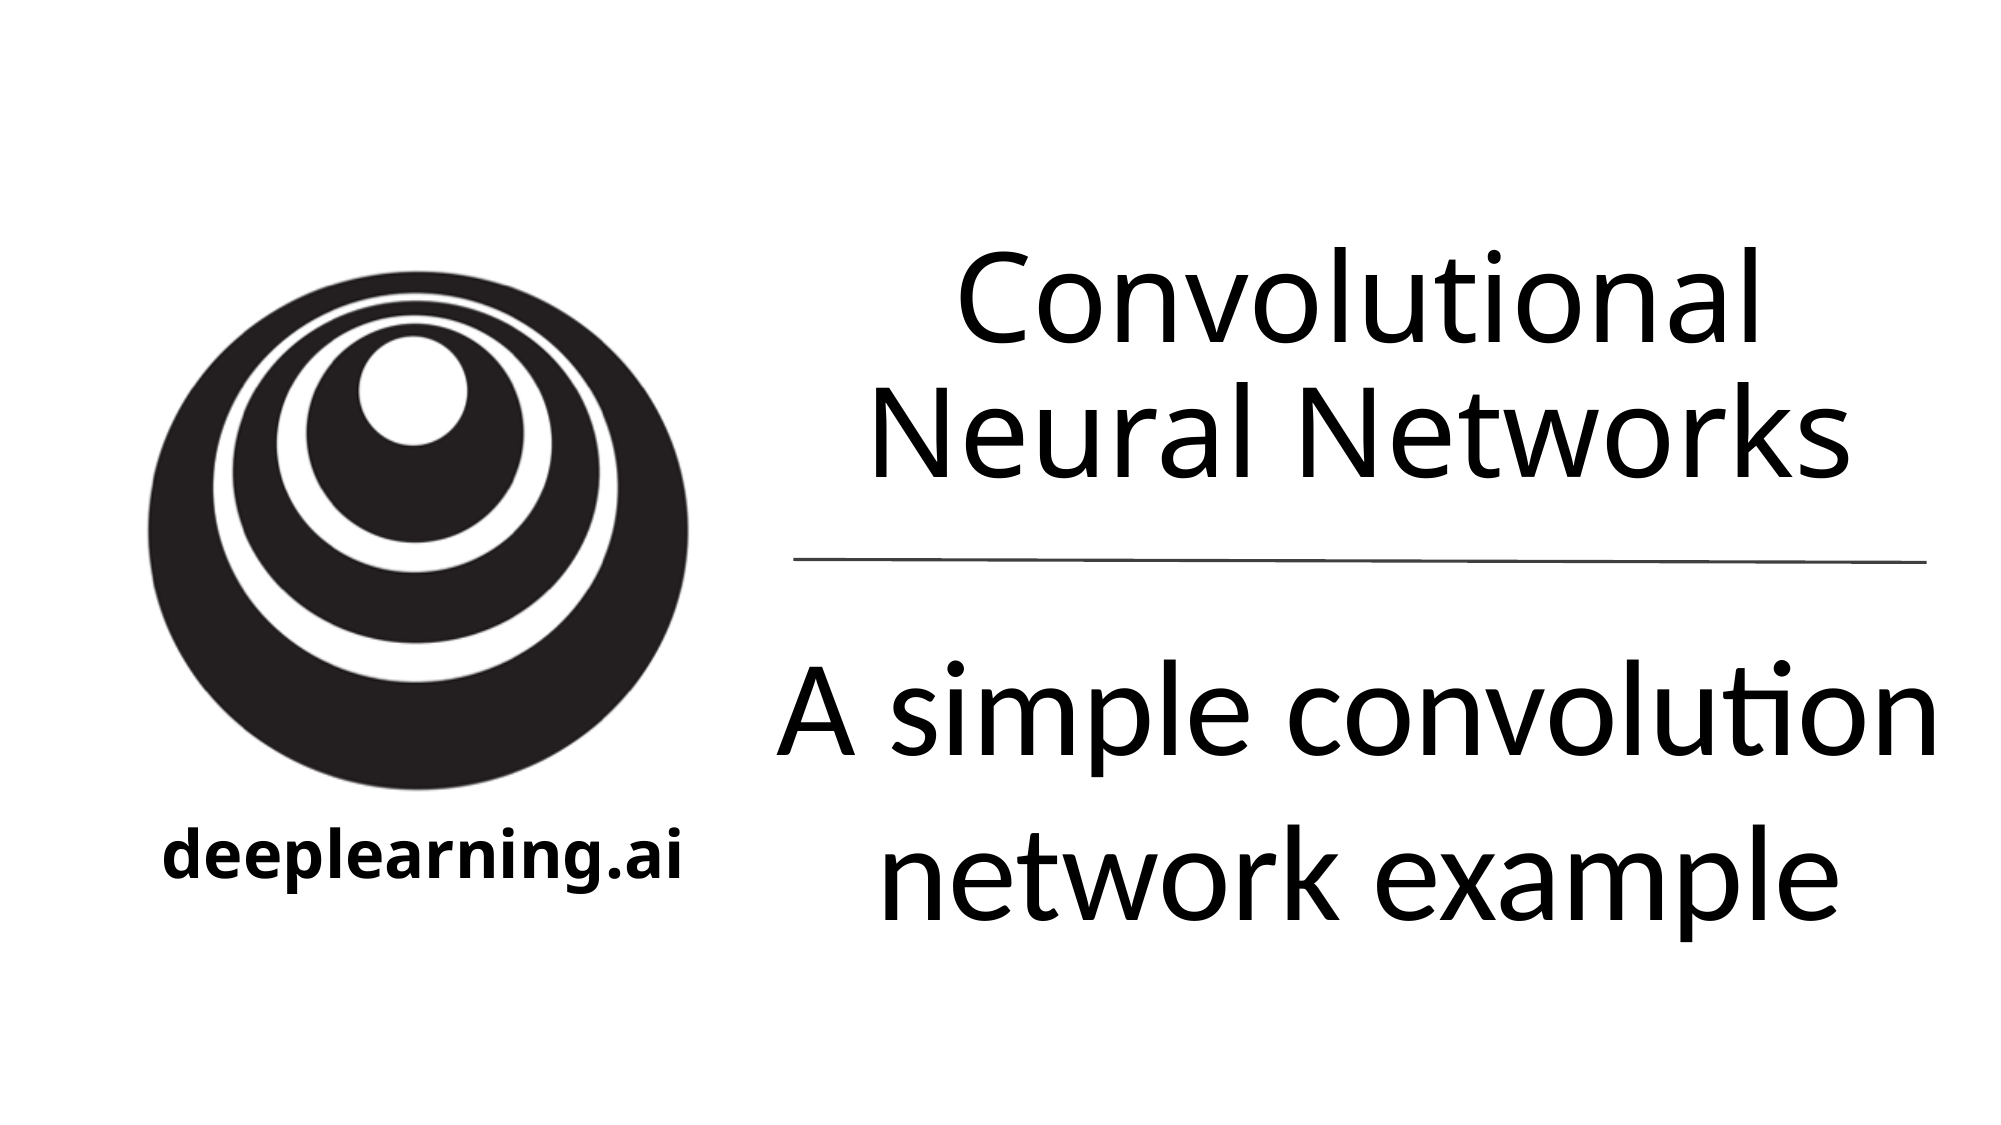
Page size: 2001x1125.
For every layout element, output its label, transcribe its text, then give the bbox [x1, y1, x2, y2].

text_box [179, 194, 669, 702]
text_box deeplearning.ai [56, 768, 756, 901]
text_box A simple convolution network example [756, 610, 1964, 959]
title Convolutional Neural Networks [848, 212, 1872, 512]
picture [108, 234, 739, 768]
